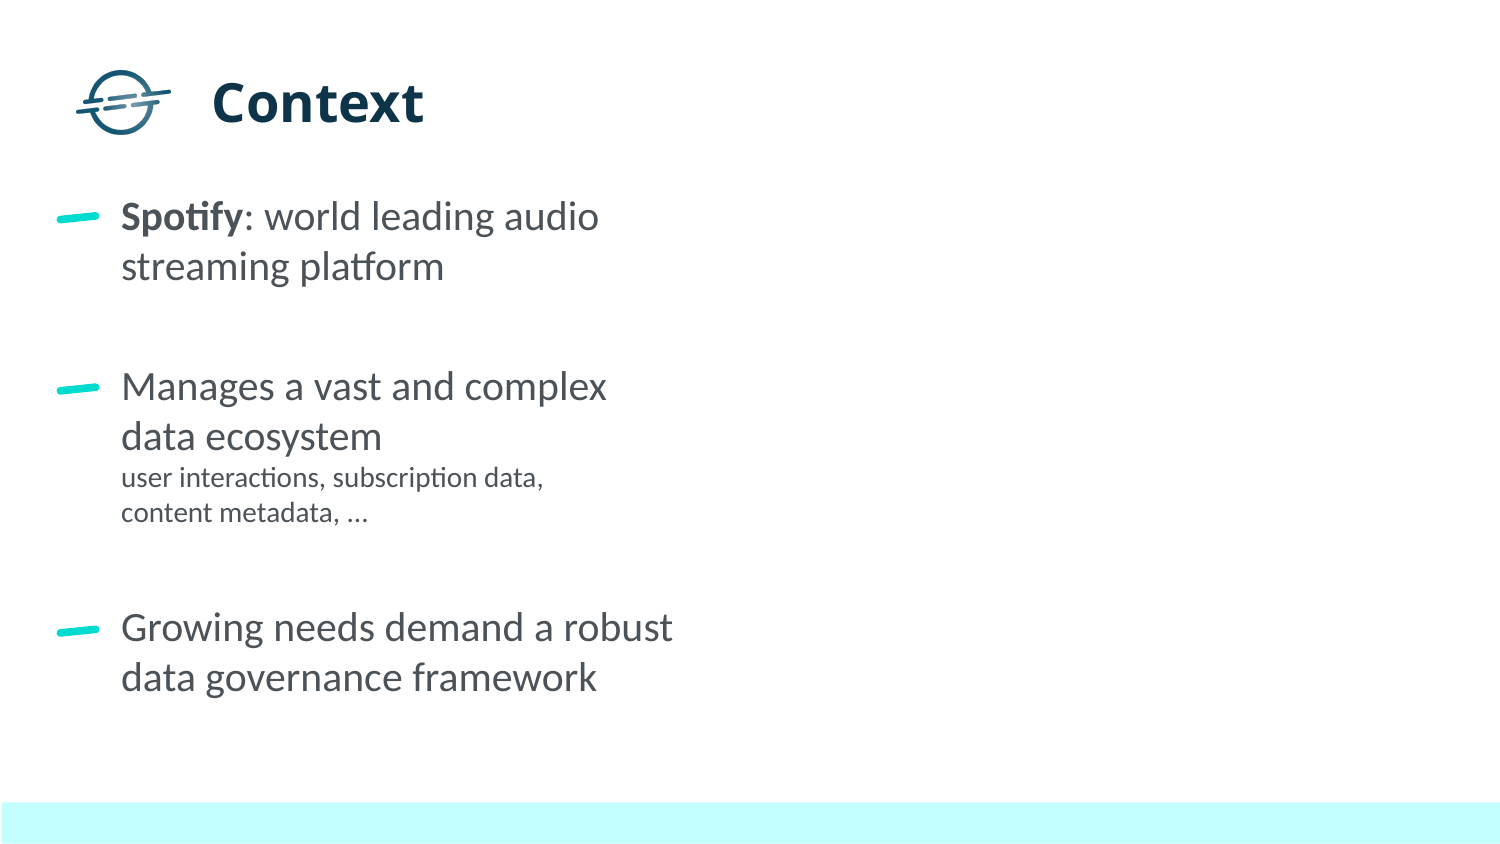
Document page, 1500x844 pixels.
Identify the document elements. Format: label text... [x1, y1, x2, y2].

title Context [196, 53, 498, 155]
title Spotify: world leading audio streaming platform [106, 174, 686, 297]
text_box [56, 212, 100, 224]
title Growing needs demand a robust data governance framework [106, 585, 713, 728]
text_box [56, 383, 100, 395]
text_box [56, 625, 100, 637]
picture [76, 70, 171, 135]
text_box [1, 802, 1500, 844]
title user interactions, subscription data, content metadata, ... [106, 443, 636, 544]
title Manages a vast and complex data ecosystem [106, 344, 697, 475]
